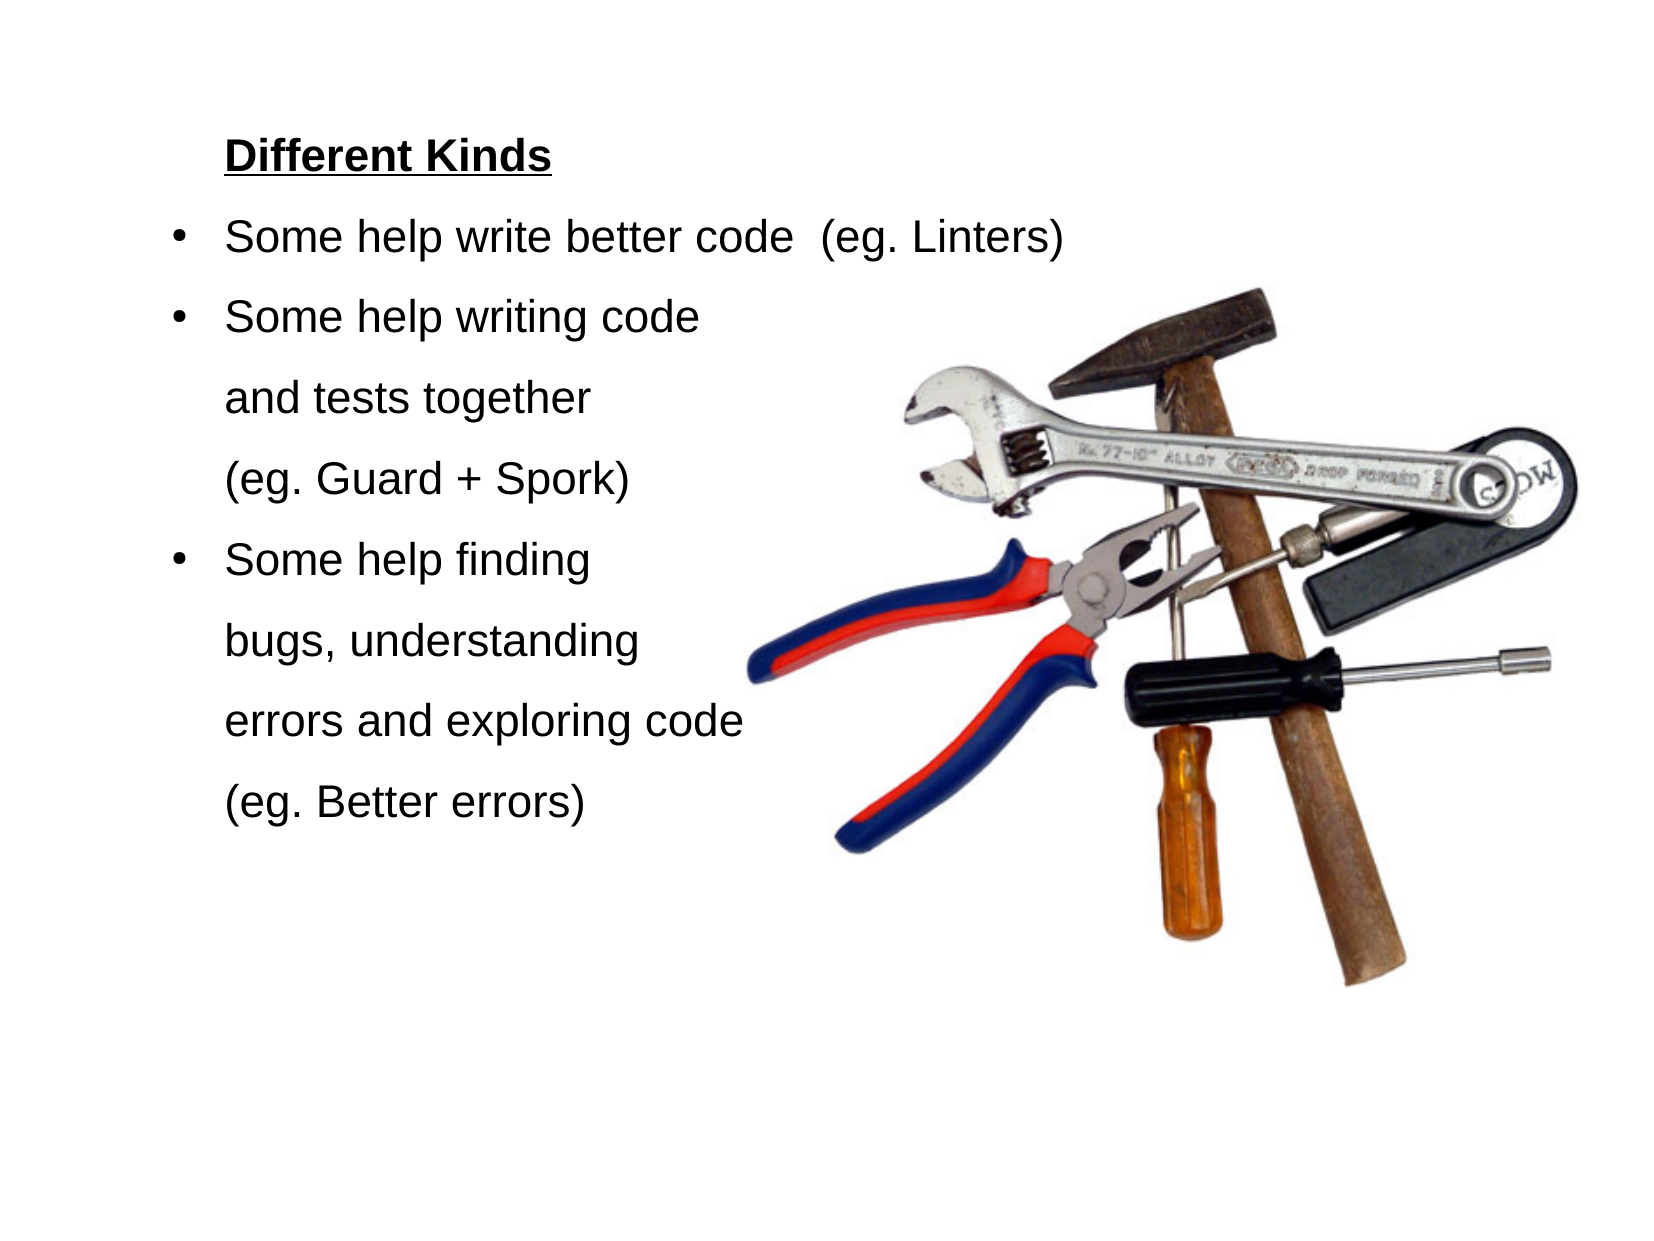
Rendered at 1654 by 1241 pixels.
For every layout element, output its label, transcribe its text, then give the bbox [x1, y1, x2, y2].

list Different Kinds Some help write better code (eg. Linters) Some help writing code and tests together (eg. Guard + Spork) Some help finding bugs, understanding errors and exploring code (eg. Better errors) [153, 129, 1583, 981]
picture [744, 283, 1583, 988]
